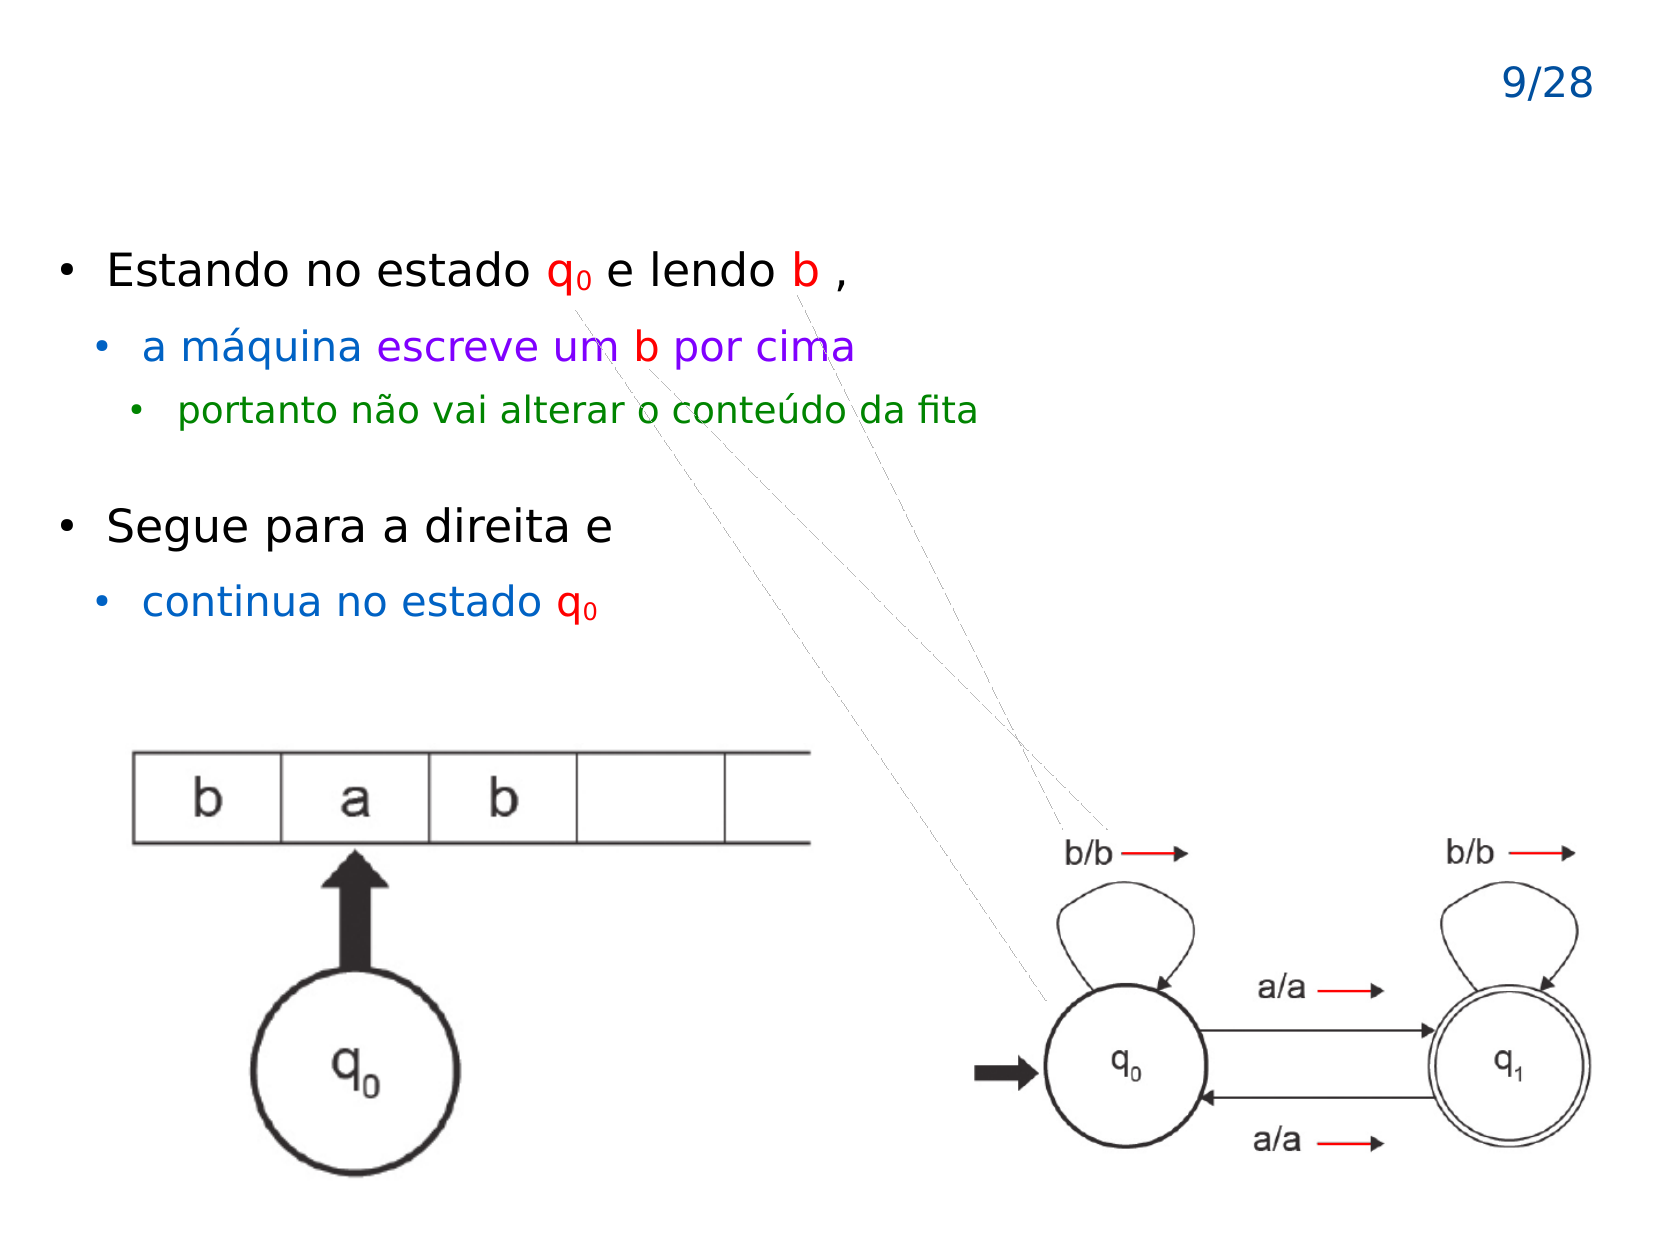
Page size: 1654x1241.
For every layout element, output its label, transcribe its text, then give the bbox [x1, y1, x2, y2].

list Estando no estado q0 e lendo b , a máquina escreve um b por cima portanto não vai alterar o conteúdo da fita Segue para a direita e continua no estado q0 [59, 236, 1595, 1211]
picture [972, 829, 1595, 1158]
picture [125, 743, 815, 1182]
